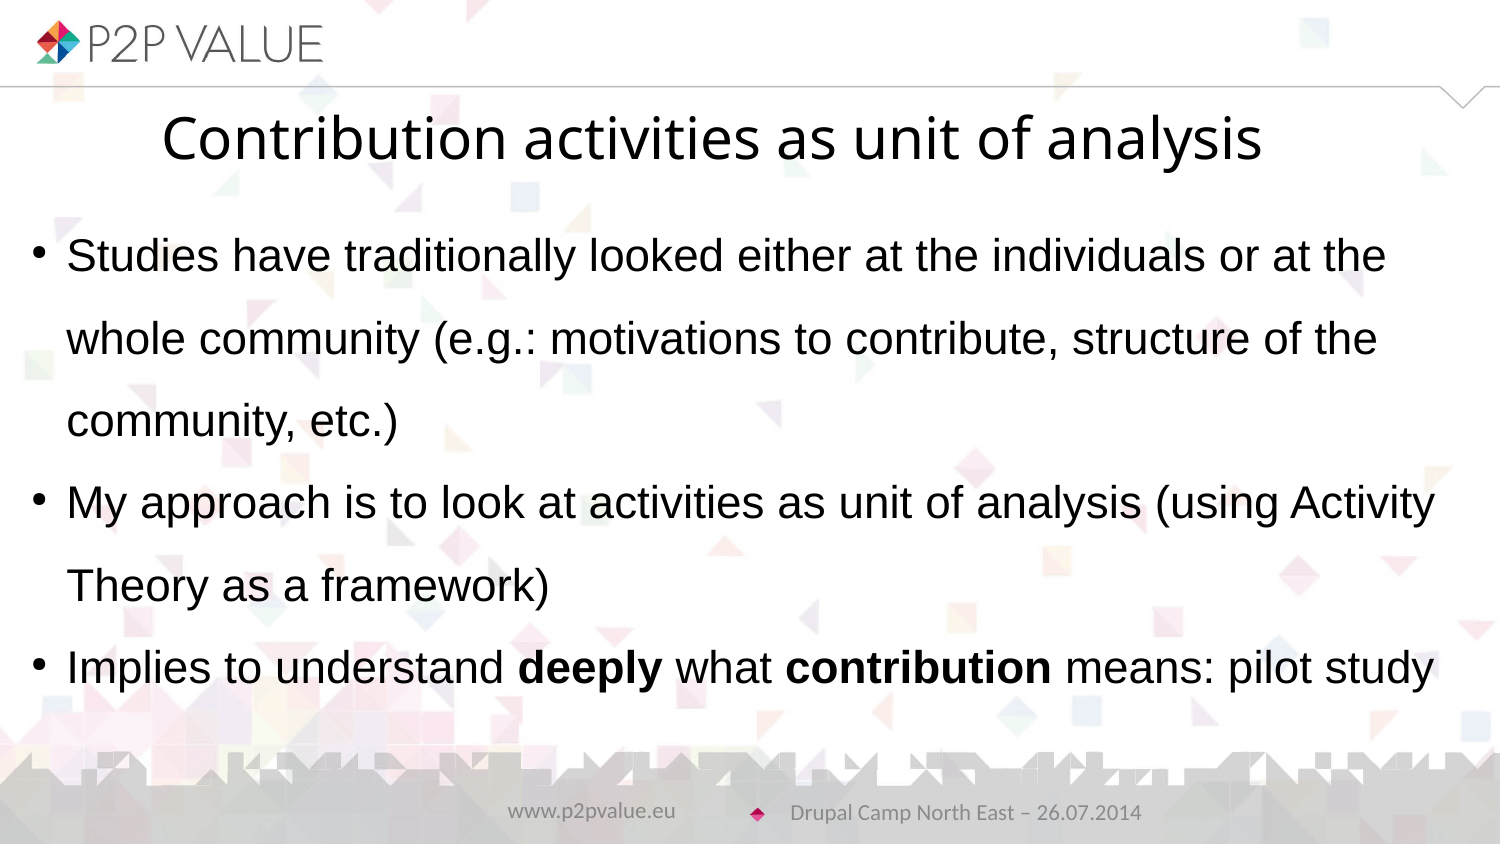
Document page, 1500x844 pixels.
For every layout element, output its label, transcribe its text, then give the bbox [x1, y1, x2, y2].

text_box Drupal Camp North East – 26.07.2014 [777, 788, 1470, 834]
text_box www.p2pvalue.eu [501, 789, 720, 829]
picture [0, 0, 1500, 844]
subtitle Studies have traditionally looked either at the individuals or at the whole community (e.g.: motivations to contribute, structure of the community, etc.) My approach is to look at activities as unit of analysis (using Activity Theory as a framework) Implies to understand deeply what contribution means: pilot study [17, 191, 1499, 747]
title Contribution activities as unit of analysis [60, 92, 1366, 181]
